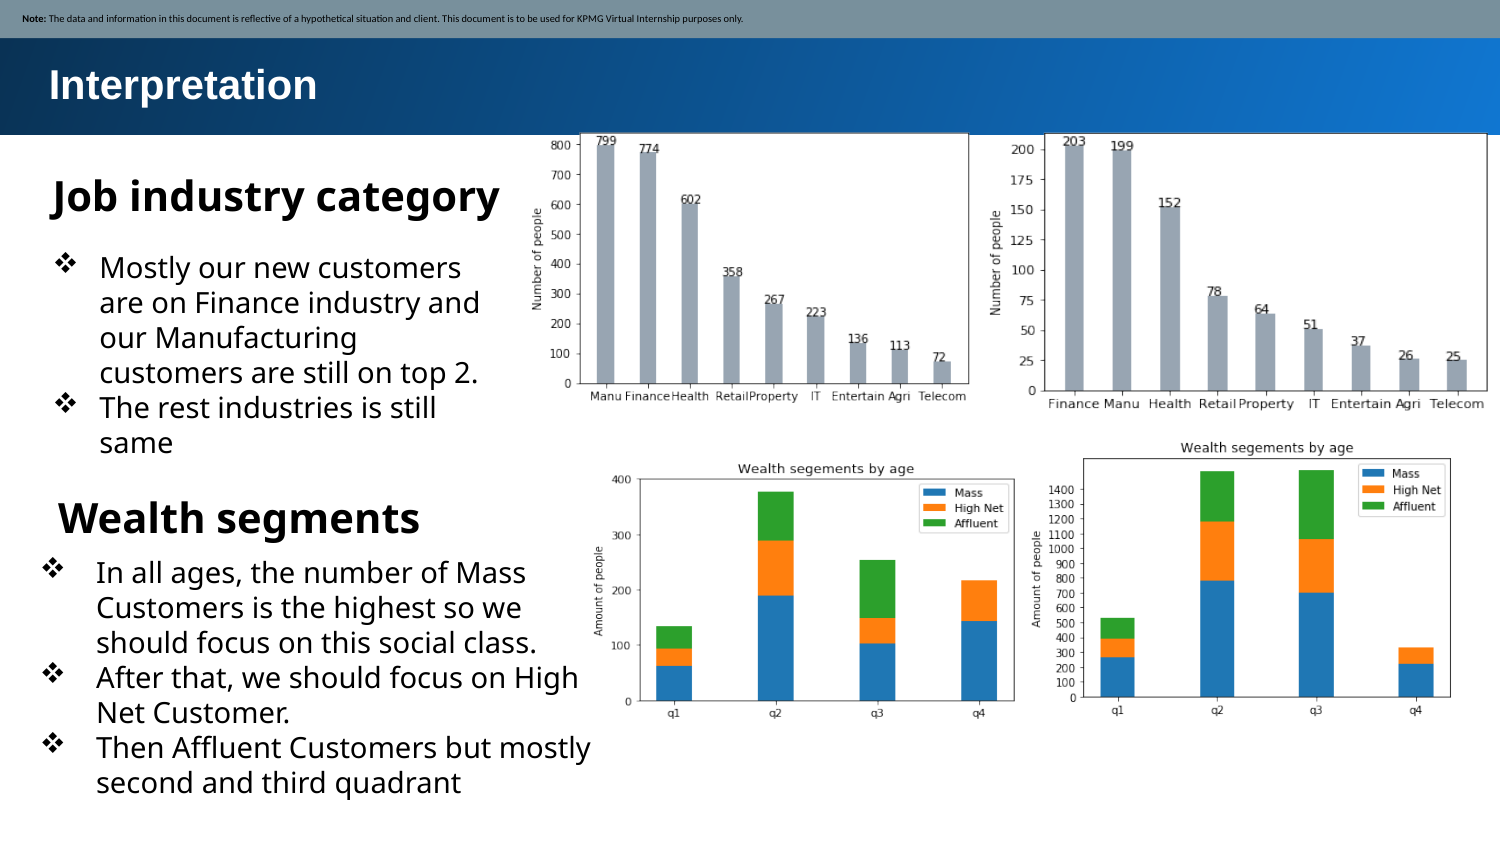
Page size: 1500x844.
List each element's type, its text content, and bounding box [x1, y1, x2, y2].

picture [587, 434, 1461, 725]
picture [525, 121, 980, 411]
text_box [0, 39, 1500, 135]
text_box Job industry category [37, 146, 525, 235]
text_box Mostly our new customers are on Finance industry and our Manufacturing customers are still on top 2. The rest industries is still same [37, 234, 513, 475]
picture [982, 121, 1500, 419]
text_box Interpretation [33, 43, 1439, 124]
text_box Note: The data and information in this document is reflective of a hypothetical situation and client. This document is to be used for KPMG Virtual Internship purposes only. [0, 0, 1500, 39]
text_box Wealth segments [43, 484, 436, 546]
text_box In all ages, the number of Mass Customers is the highest so we should focus on this social class. After that, we should focus on High Net Customer. Then Affluent Customers but mostly second and third quadrant [24, 546, 613, 807]
